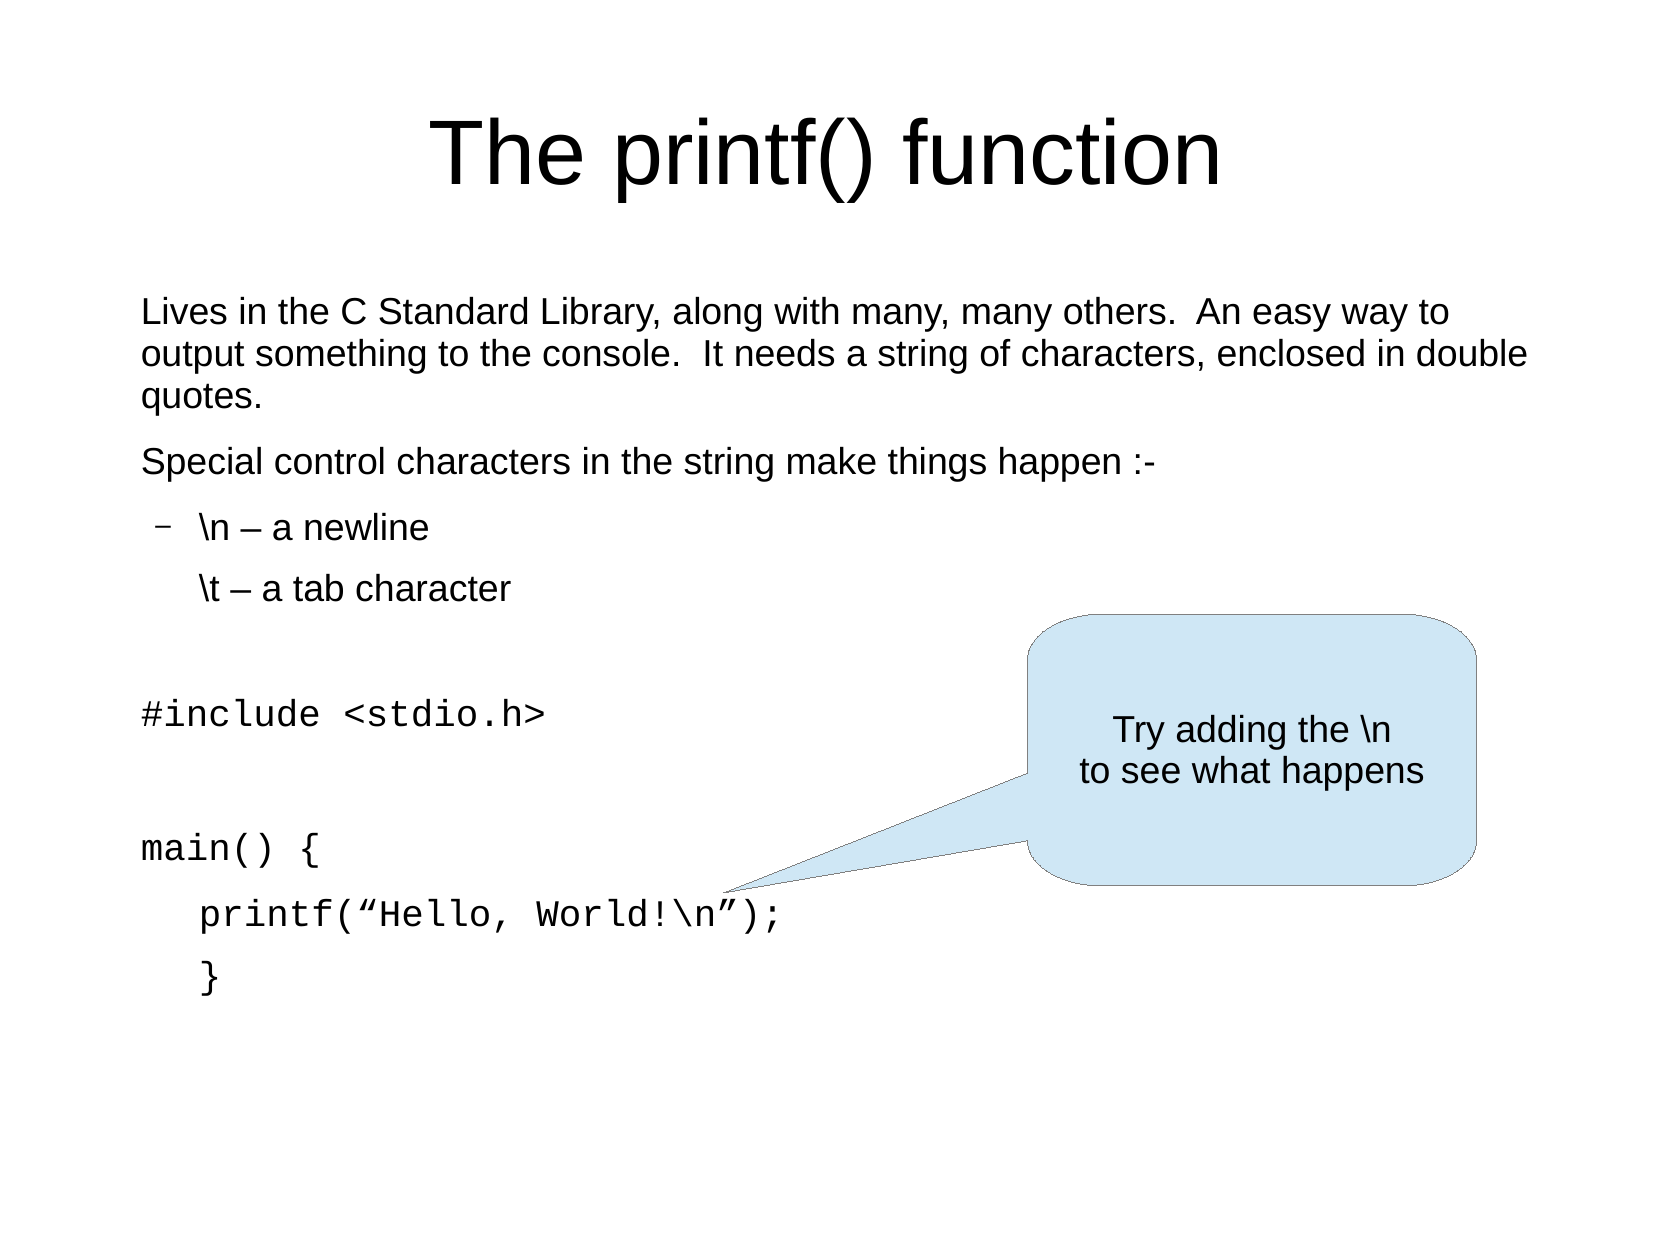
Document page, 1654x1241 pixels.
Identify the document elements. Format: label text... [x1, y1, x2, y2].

list Lives in the C Standard Library, along with many, many others. An easy way to output something to the console. It needs a string of characters, enclosed in double quotes. Special control characters in the string make things happen :- \n – a newline \t – a tab character #include <stdio.h> main() { printf(“Hello, World!\n”); } [82, 290, 1538, 1010]
title The printf() function [82, 49, 1571, 257]
text_box Try adding the \n to see what happens [723, 614, 1477, 893]
